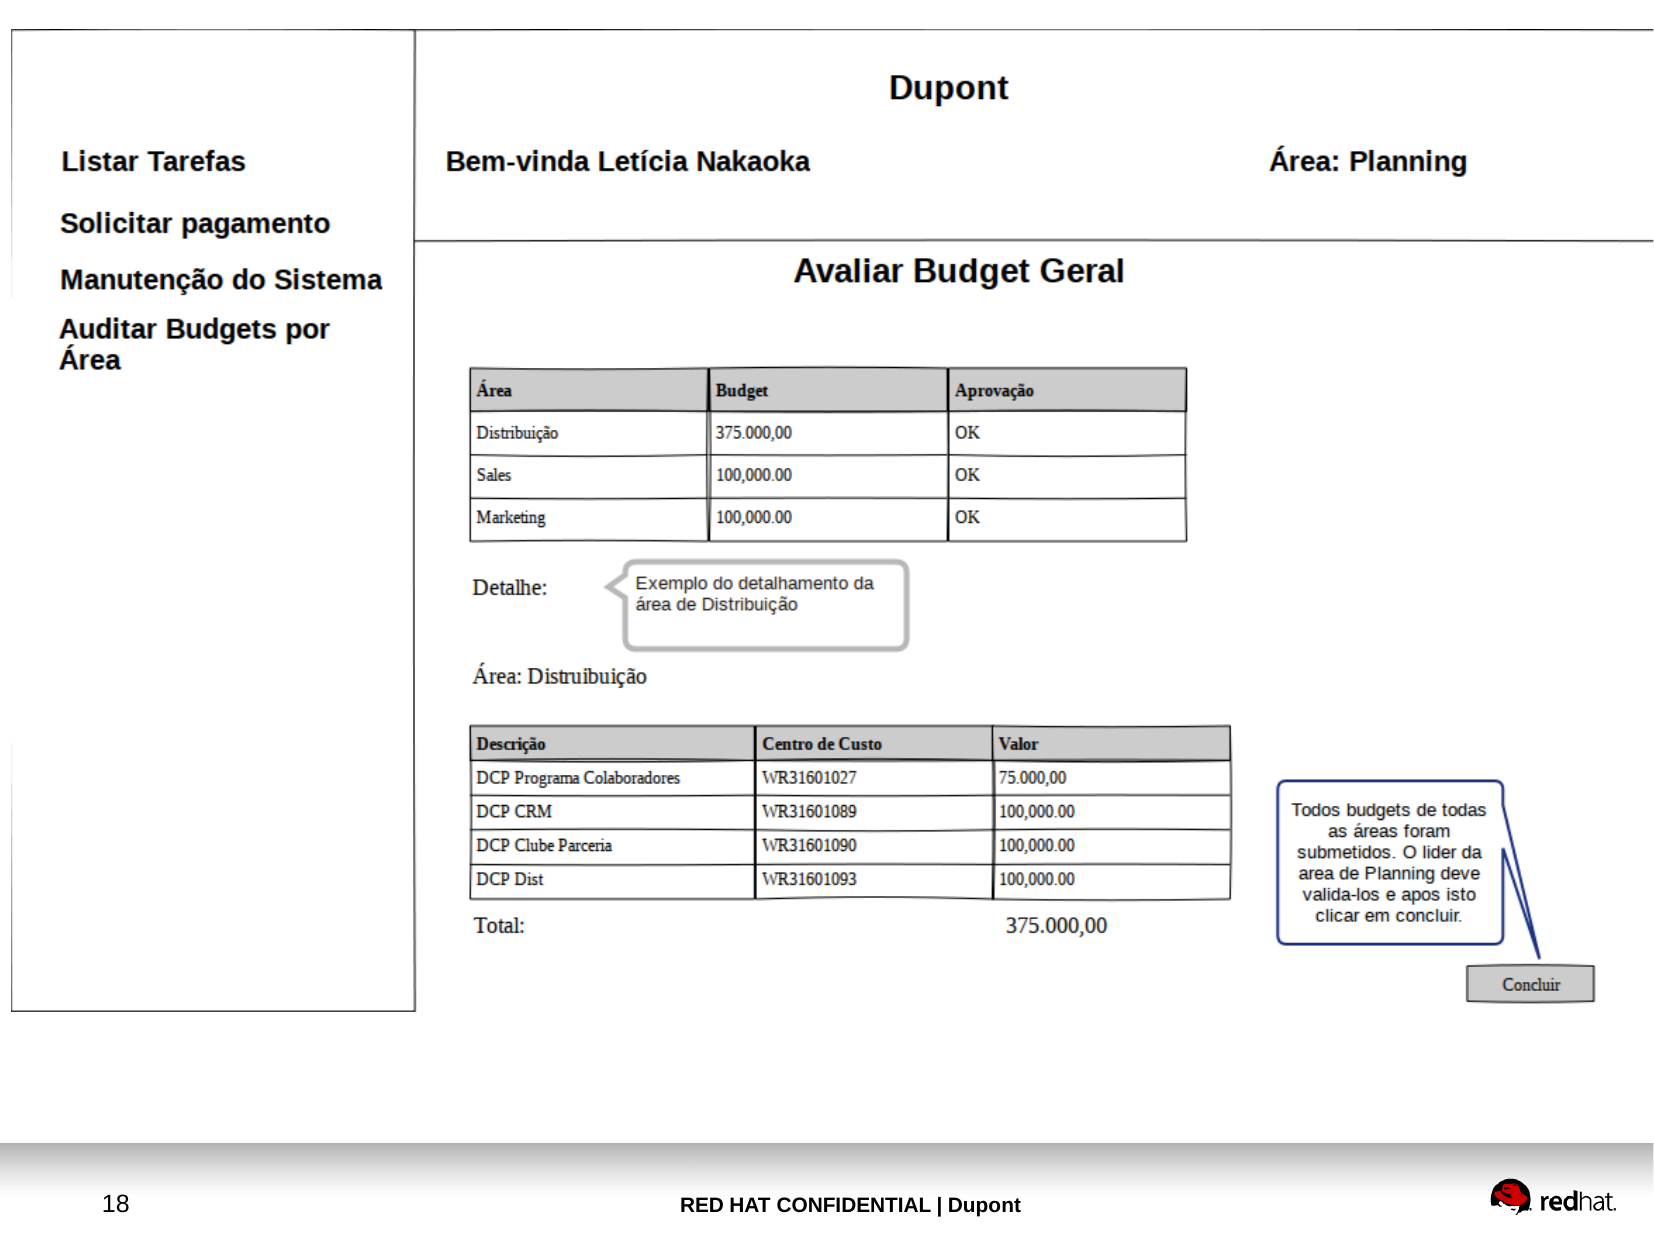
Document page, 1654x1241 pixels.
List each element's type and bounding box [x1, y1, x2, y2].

picture [0, 1143, 1654, 1241]
picture [11, 29, 1654, 1012]
